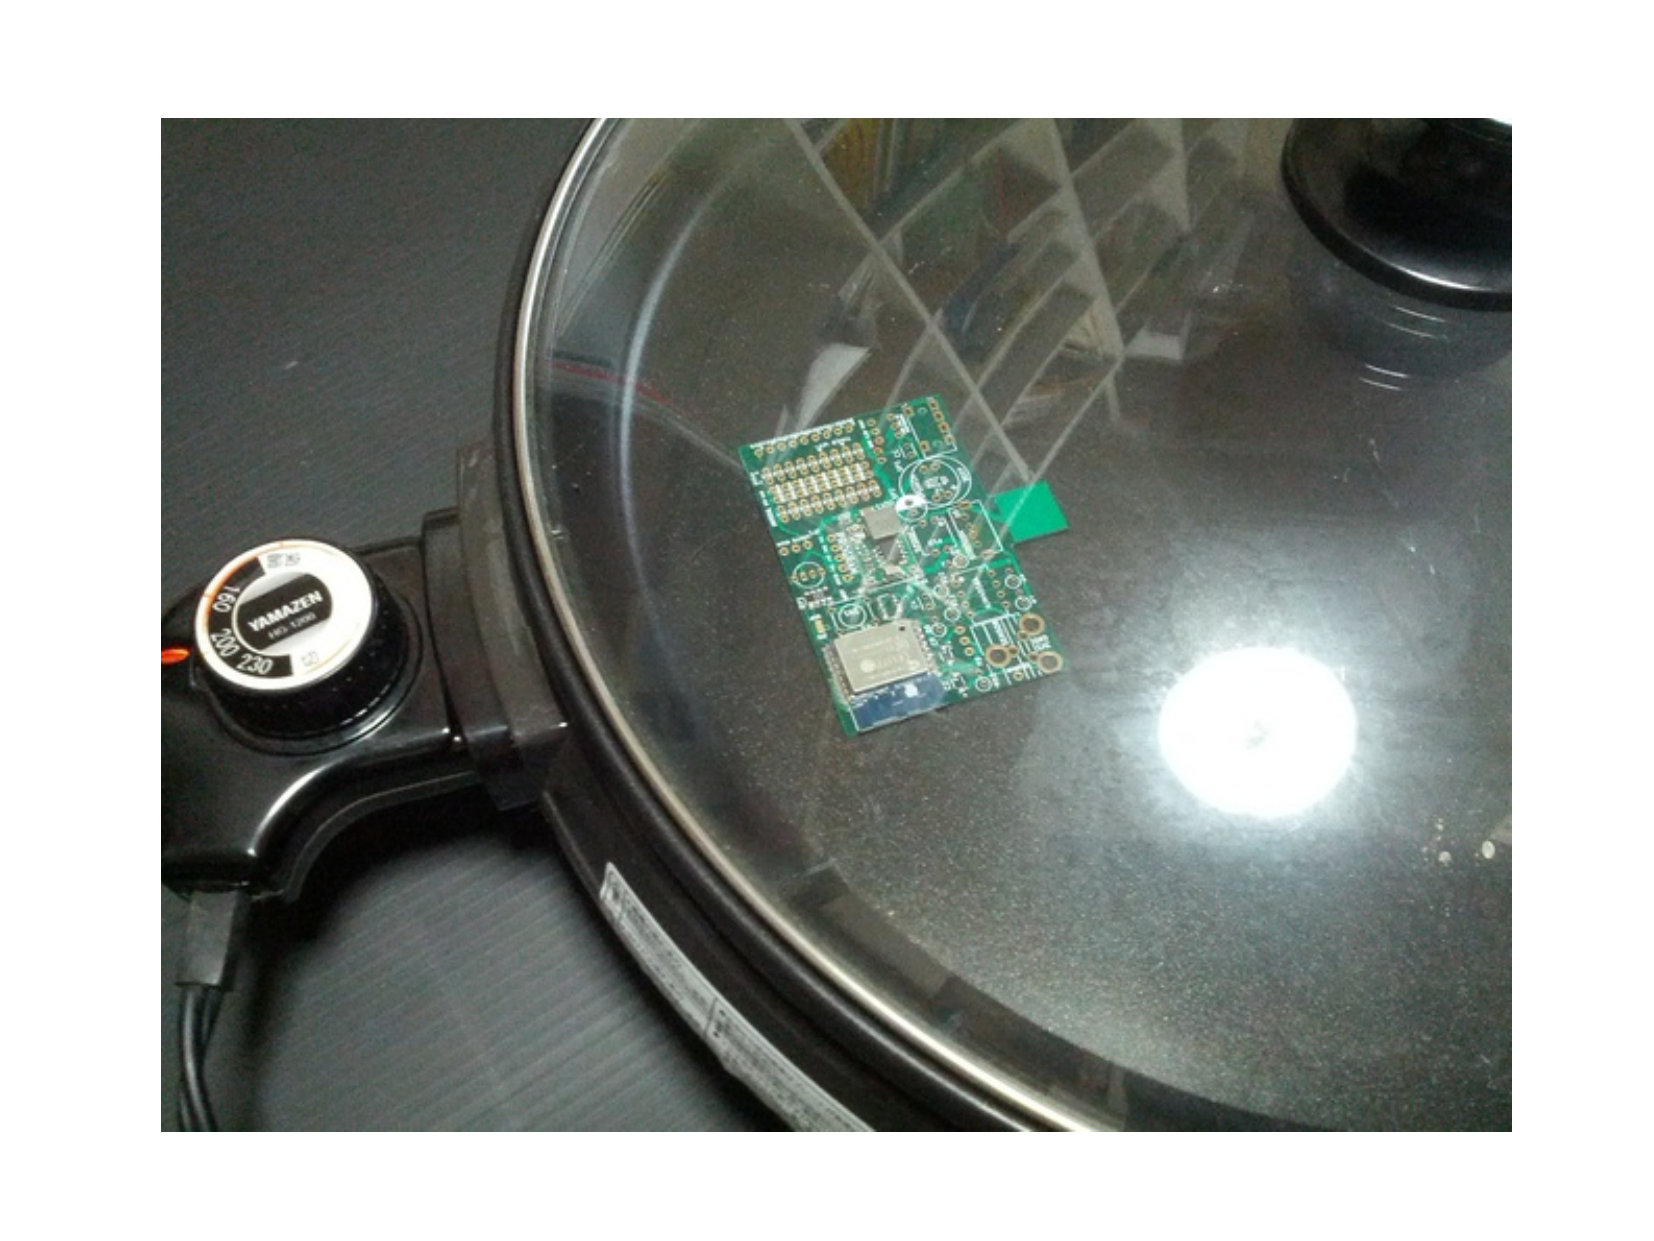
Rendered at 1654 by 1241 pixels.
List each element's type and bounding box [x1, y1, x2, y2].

picture [161, 118, 1512, 1132]
